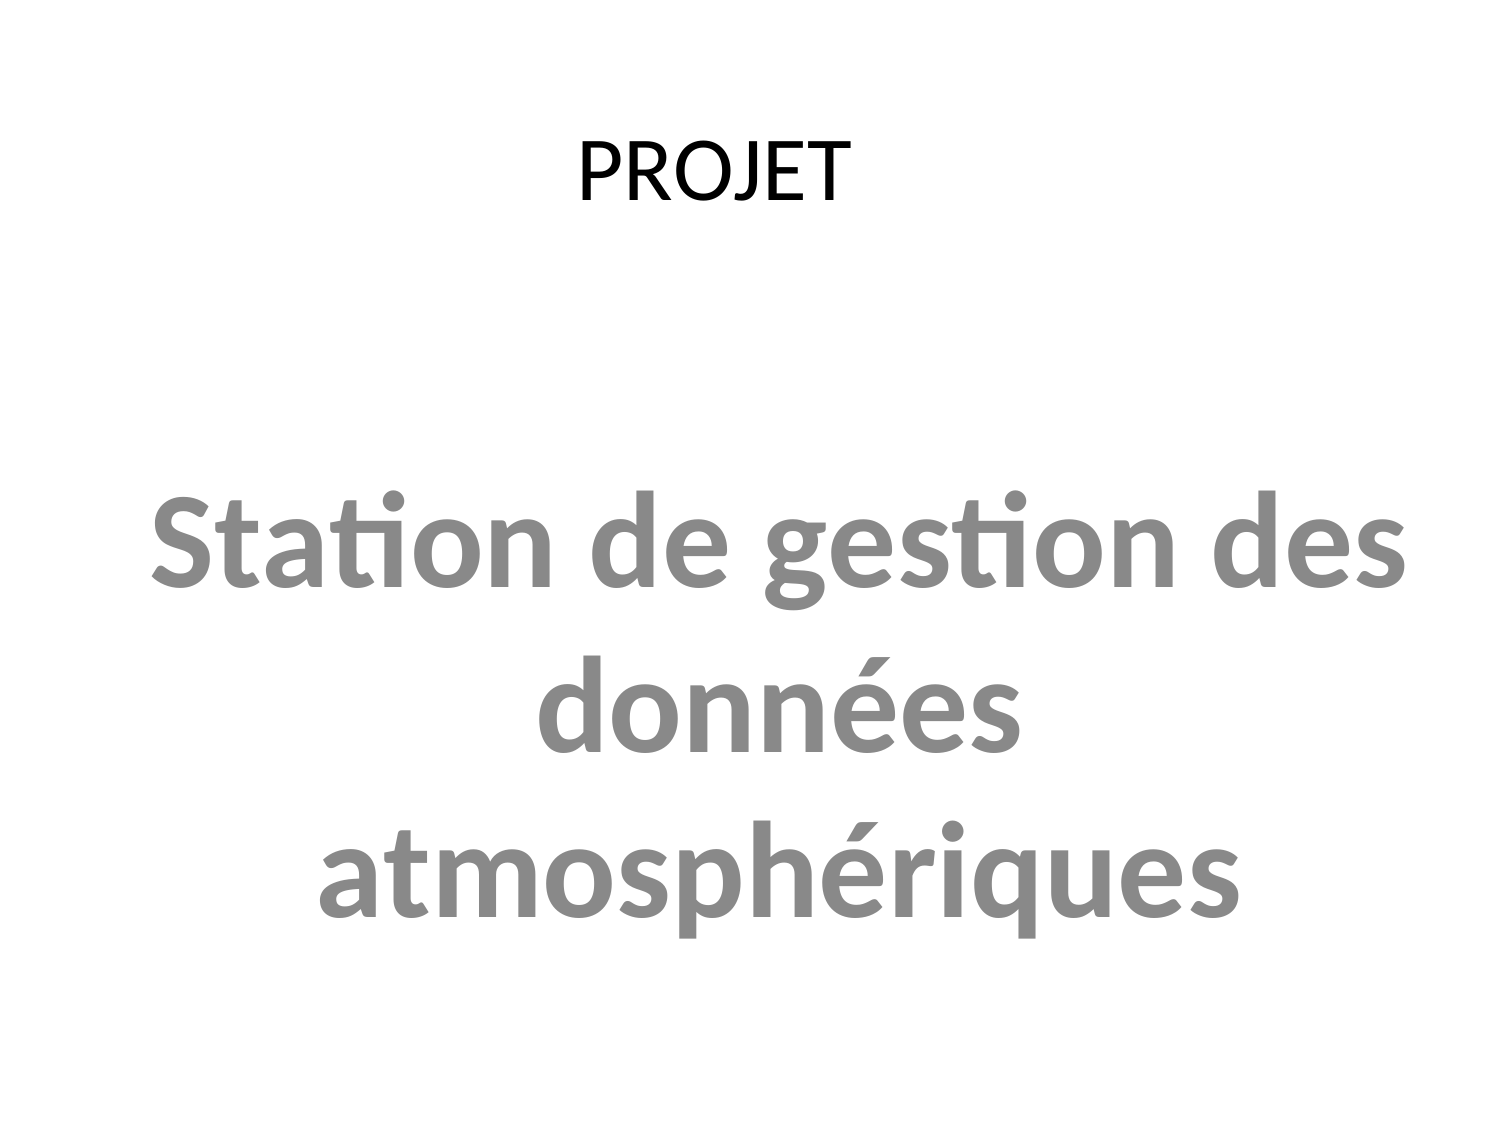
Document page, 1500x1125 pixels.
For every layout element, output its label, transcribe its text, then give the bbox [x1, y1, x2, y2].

subtitle Station de gestion des données atmosphériques [123, 243, 1436, 1047]
title PROJET [76, 42, 1352, 284]
